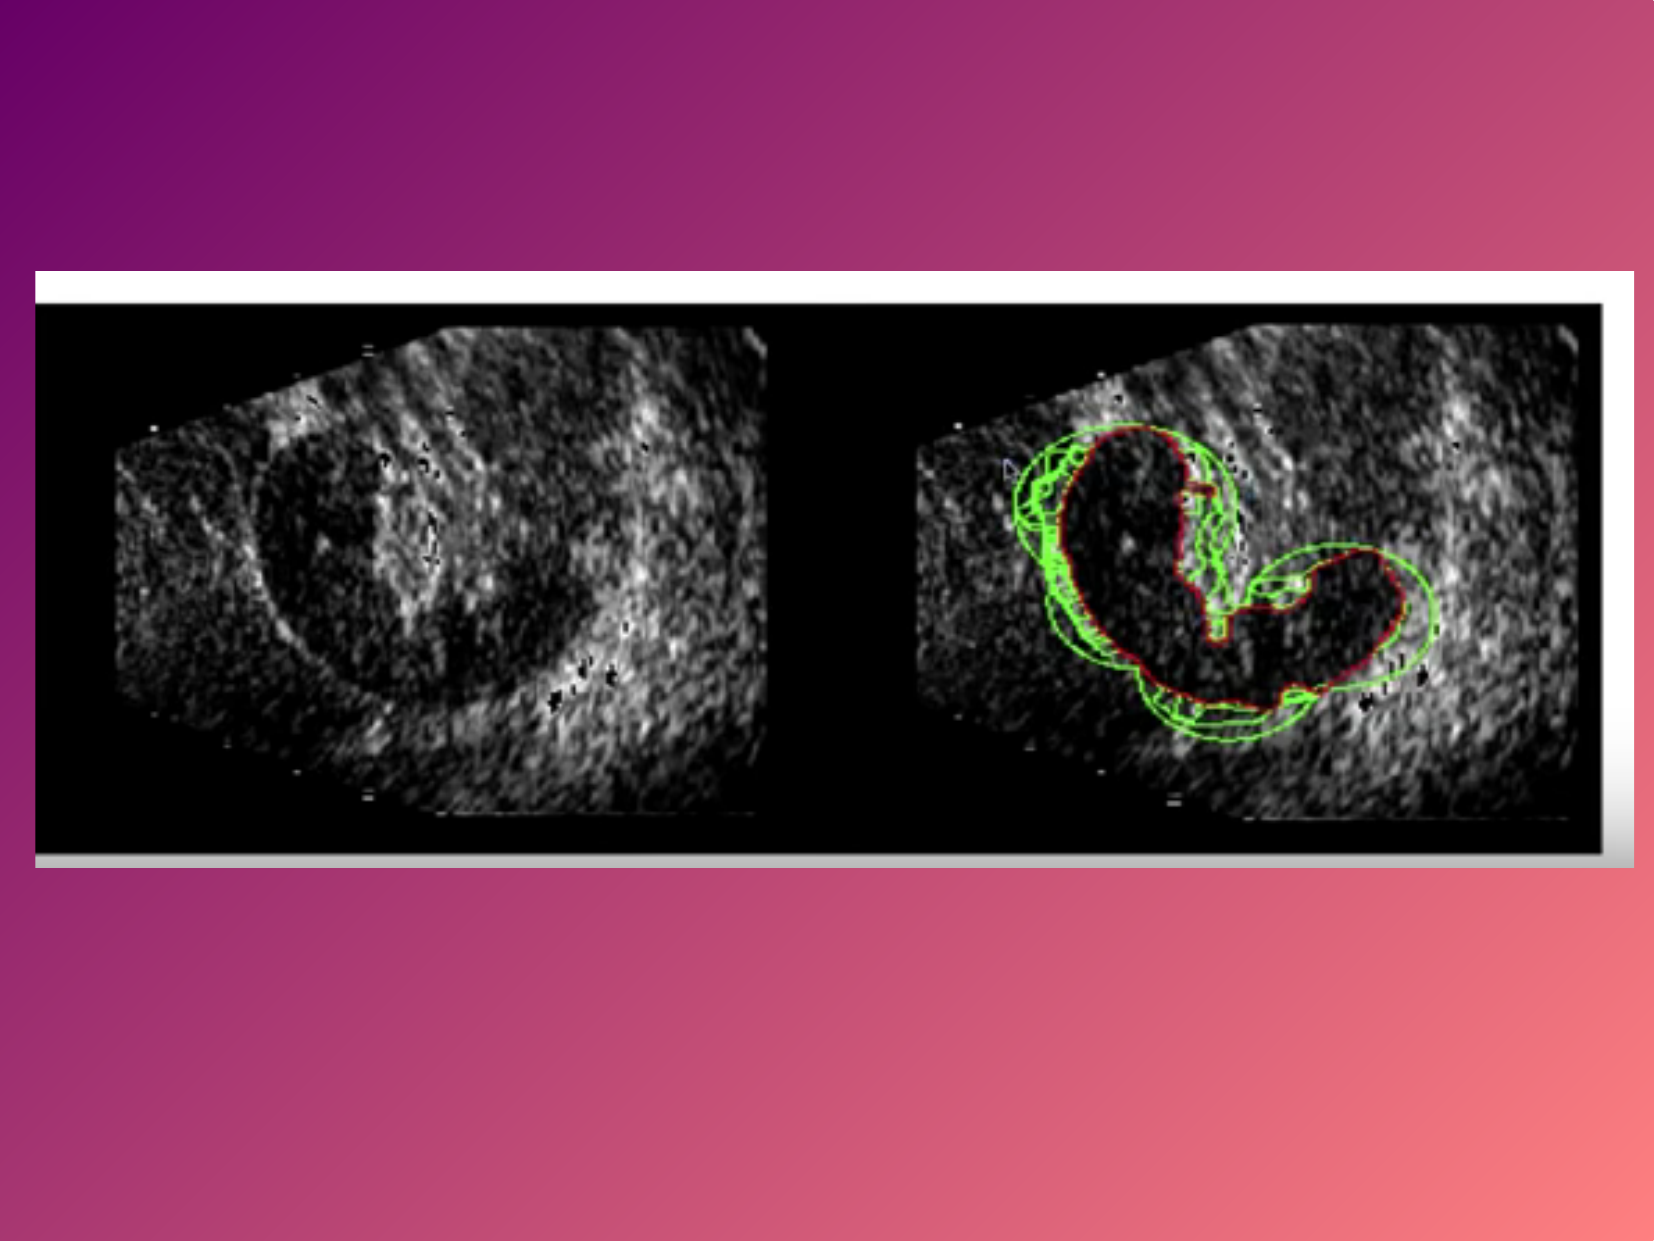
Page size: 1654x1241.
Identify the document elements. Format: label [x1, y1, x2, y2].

picture [35, 271, 1635, 868]
